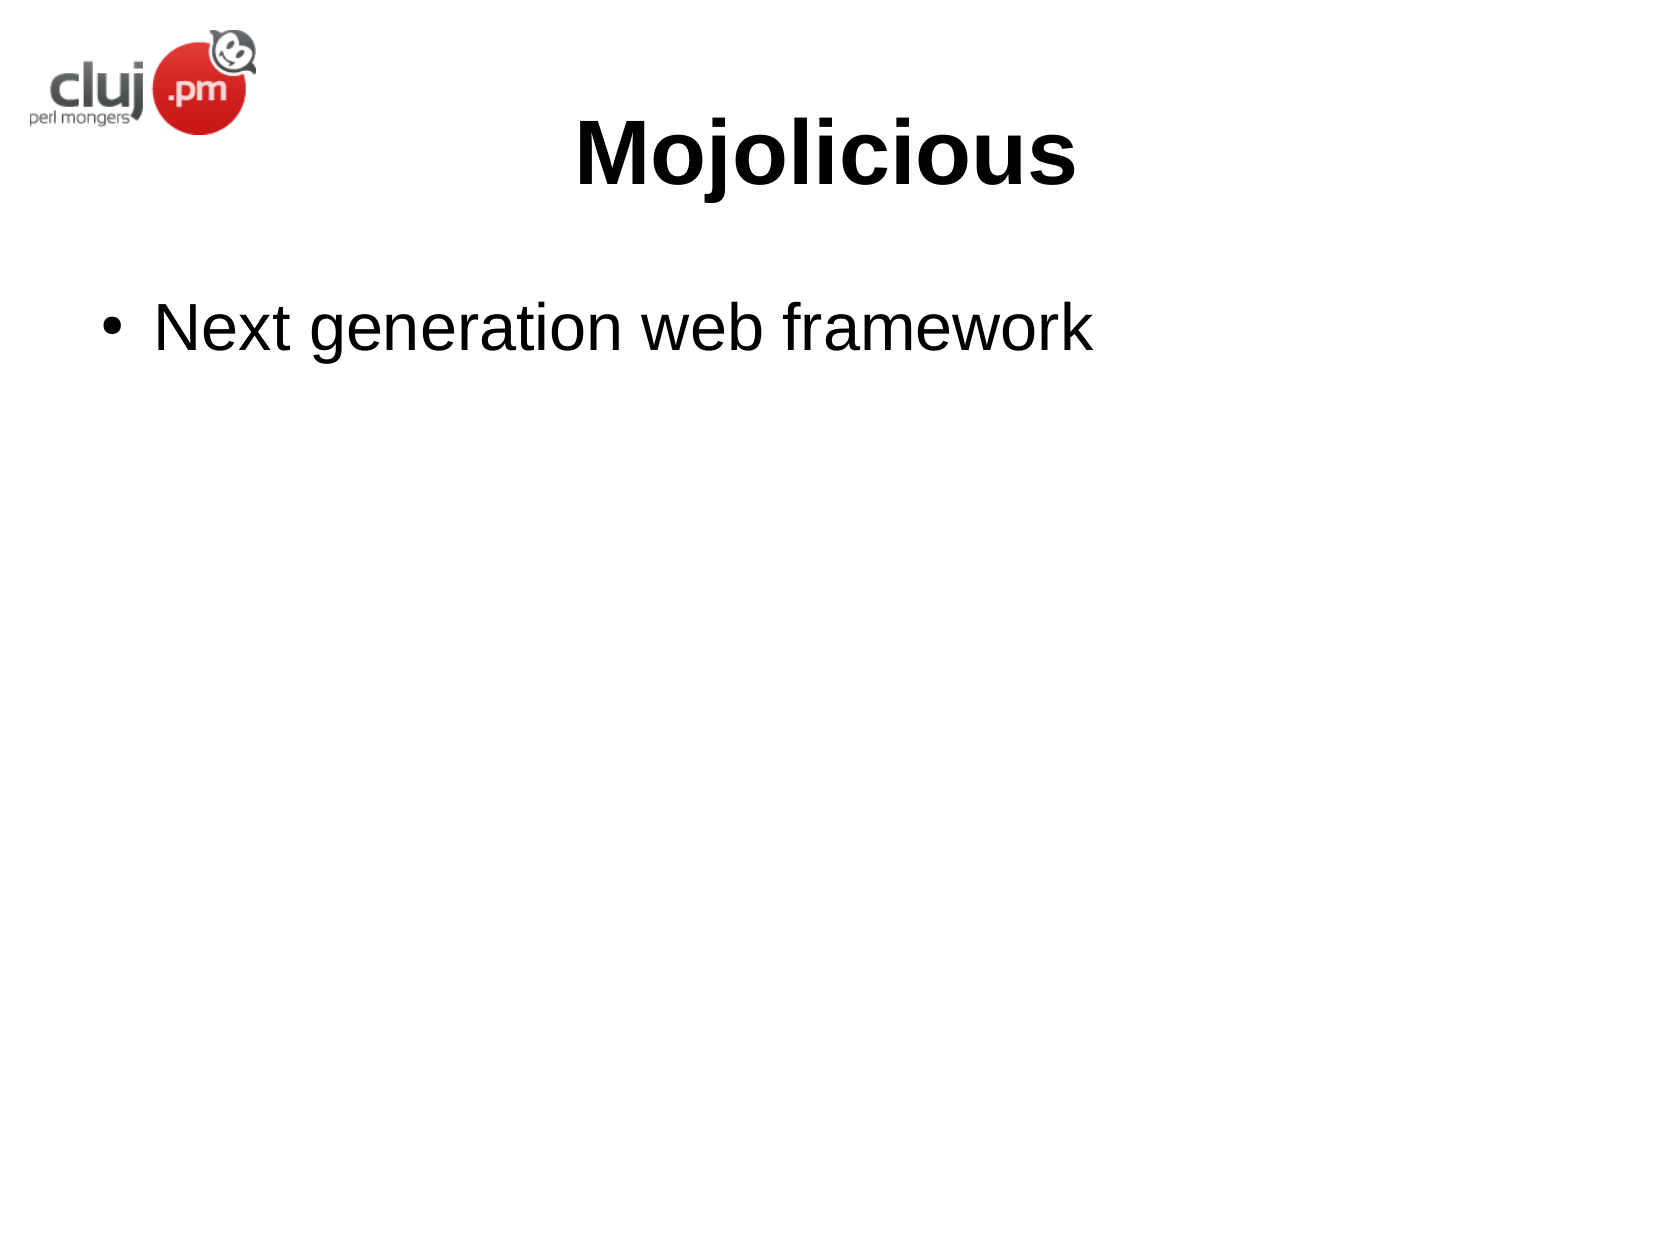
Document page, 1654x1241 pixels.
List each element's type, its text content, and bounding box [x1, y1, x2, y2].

title Mojolicious [82, 49, 1571, 257]
picture [30, 30, 256, 135]
list Next generation web framework [82, 290, 1538, 1010]
